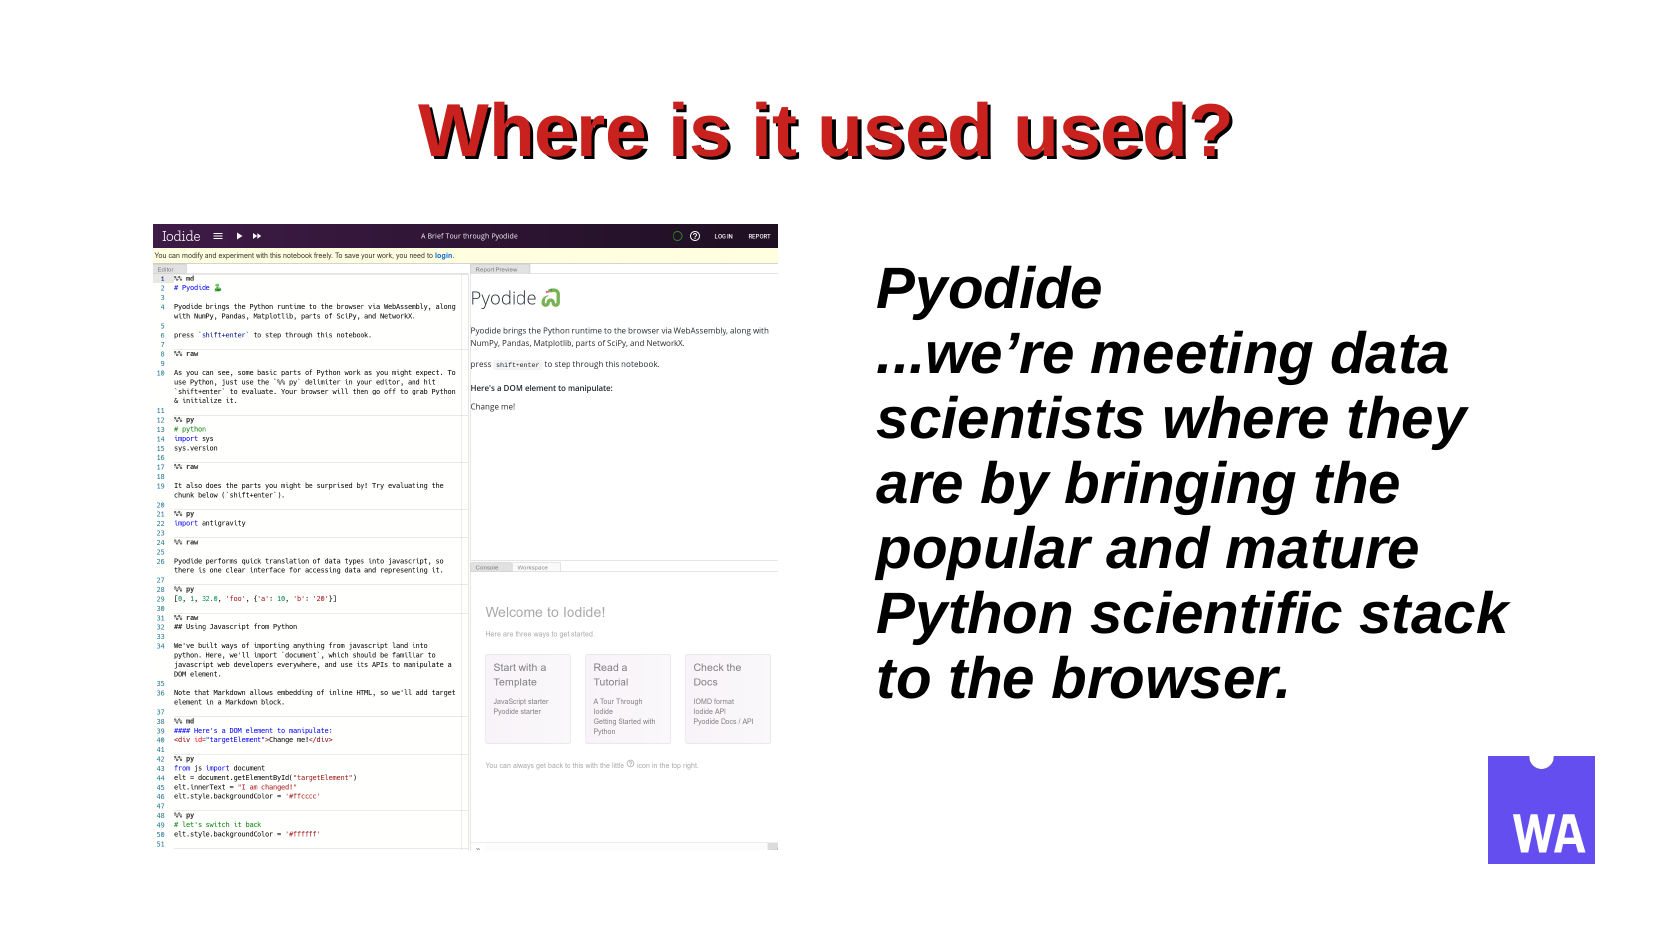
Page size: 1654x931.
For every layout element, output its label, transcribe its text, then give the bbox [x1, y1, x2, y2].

picture [1488, 756, 1595, 864]
text_box Pyodide ...we’re meeting data scientists where they are by bringing the popular and mature Python scientific stack to the browser. [862, 248, 1548, 745]
picture [153, 224, 778, 850]
text_box Where is it used used? [354, 81, 1300, 213]
